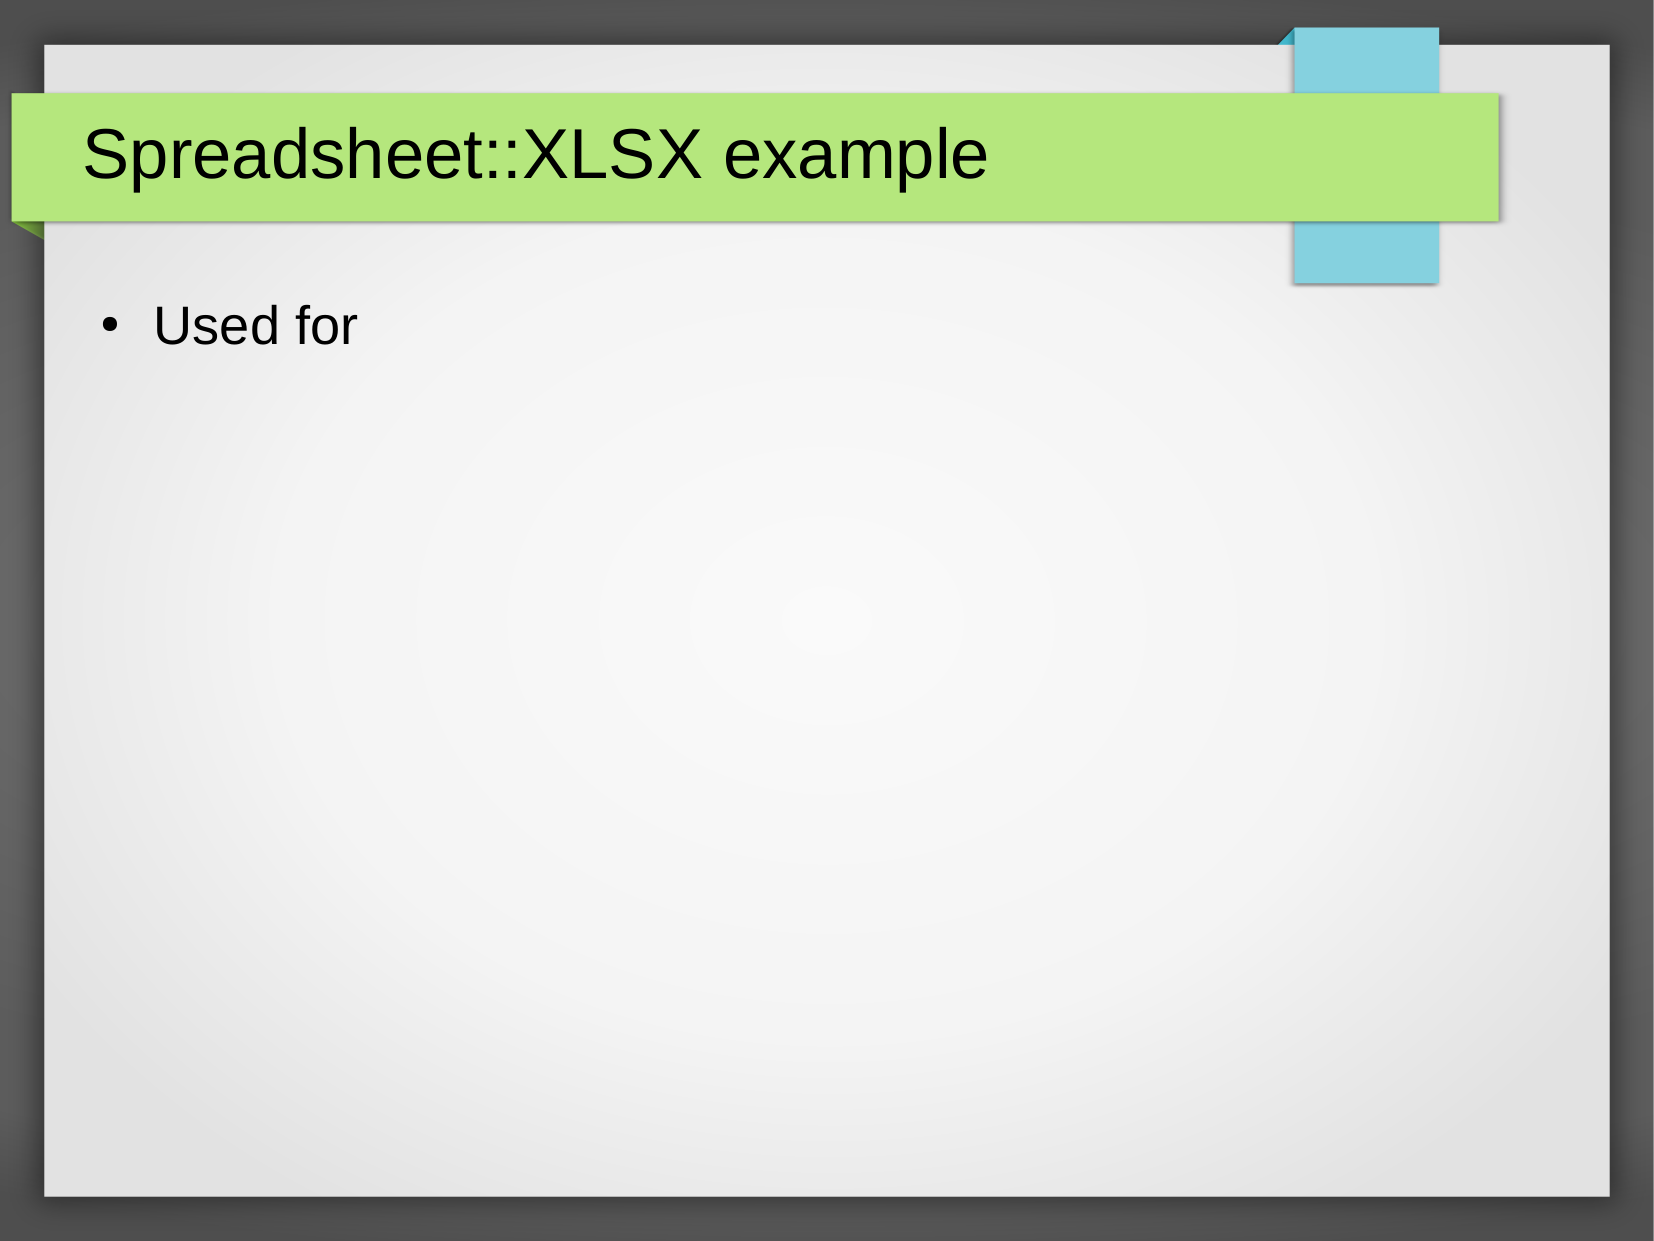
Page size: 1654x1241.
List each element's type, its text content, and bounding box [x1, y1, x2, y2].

picture [0, 0, 1654, 1241]
list Used for [82, 295, 1571, 1015]
title Spreadsheet::XLSX example [82, 94, 1264, 213]
